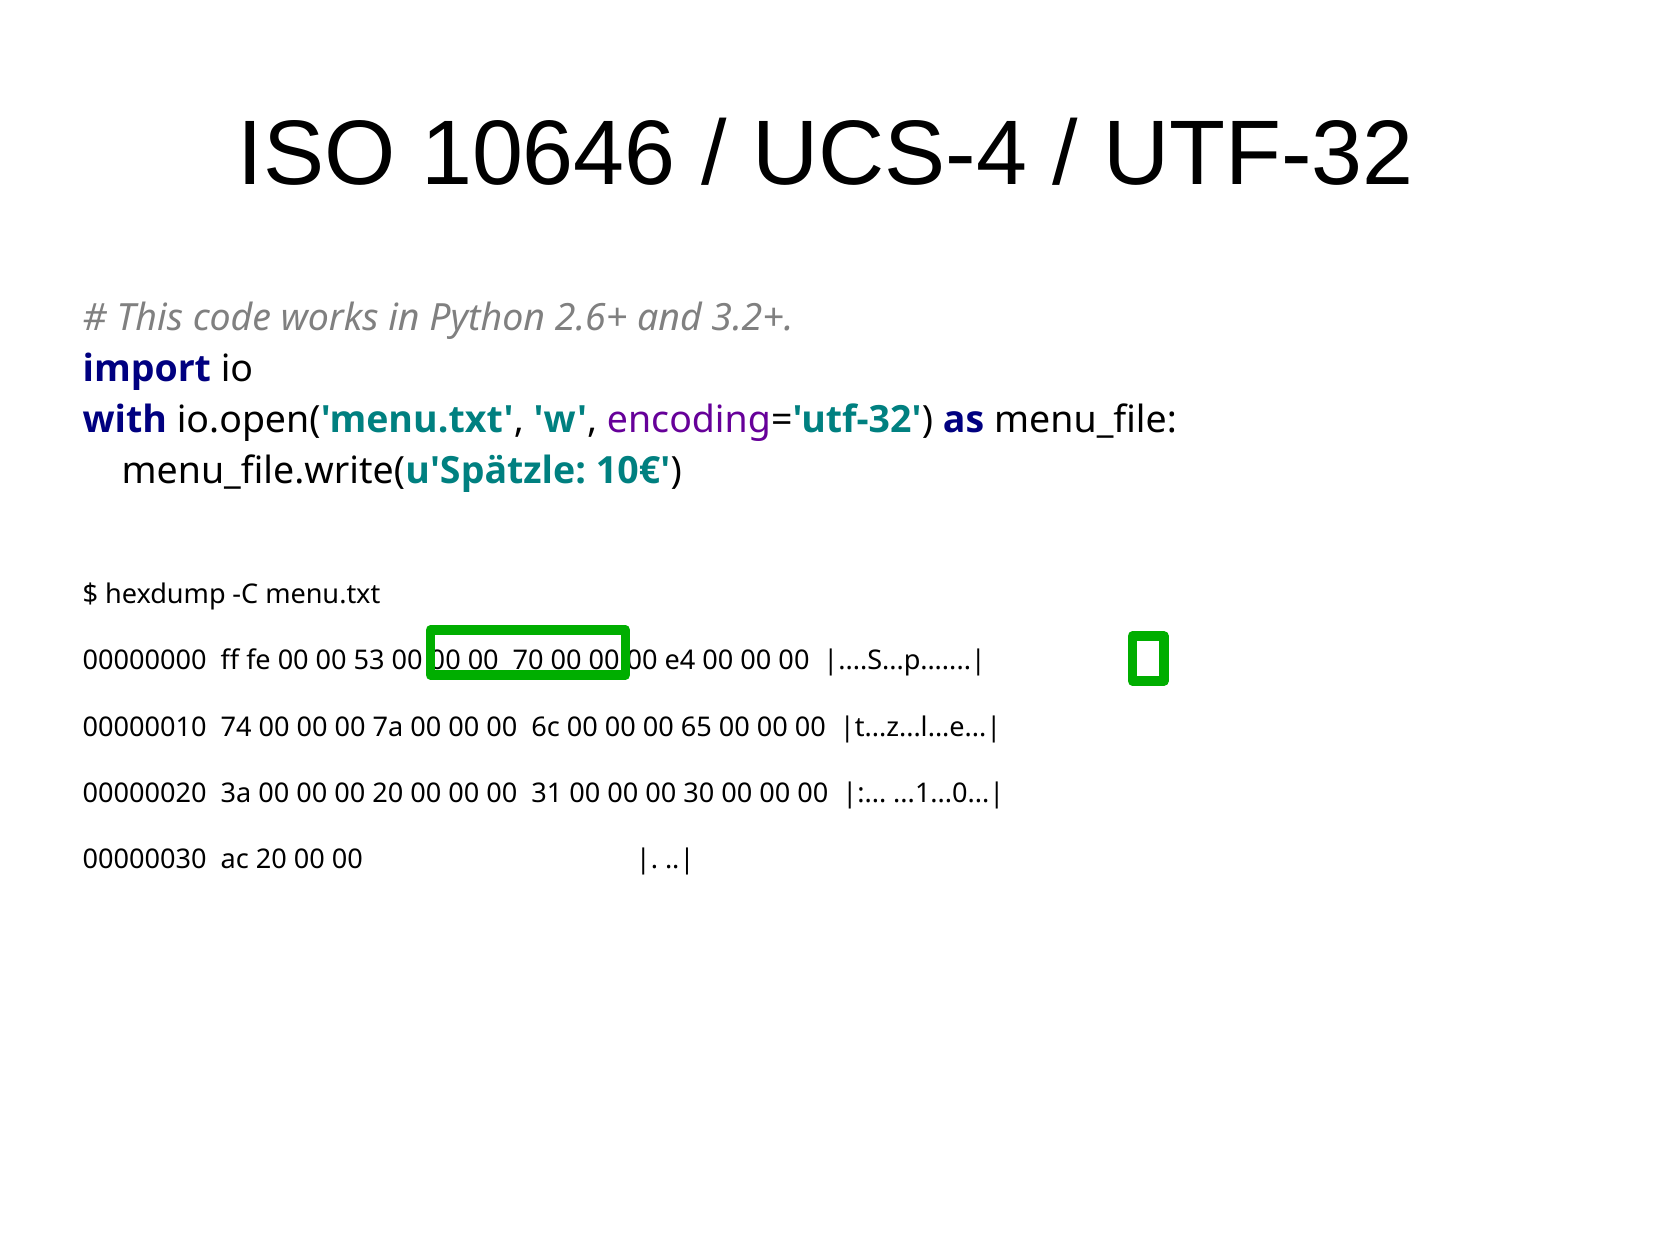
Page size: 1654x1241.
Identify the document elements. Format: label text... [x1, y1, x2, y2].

title ISO 10646 / UCS-4 / UTF-32 [82, 49, 1571, 257]
list # This code works in Python 2.6+ and 3.2+. import io with io.open('menu.txt', 'w', encoding='utf-32') as menu_file: menu_file.write(u'Spätzle: 10€') $ hexdump -C menu.txt 00000000 ff fe 00 00 53 00 00 00 70 00 00 00 e4 00 00 00 |....S...p.......| 00000010 74 00 00 00 7a 00 00 00 6c 00 00 00 65 00 00 00 |t...z...l...e...| 00000020 3a 00 00 00 20 00 00 00 31 00 00 00 30 00 00 00 |:... ...1...0...| 00000030 ac 20 00 00 |. ..| [82, 290, 1571, 1010]
